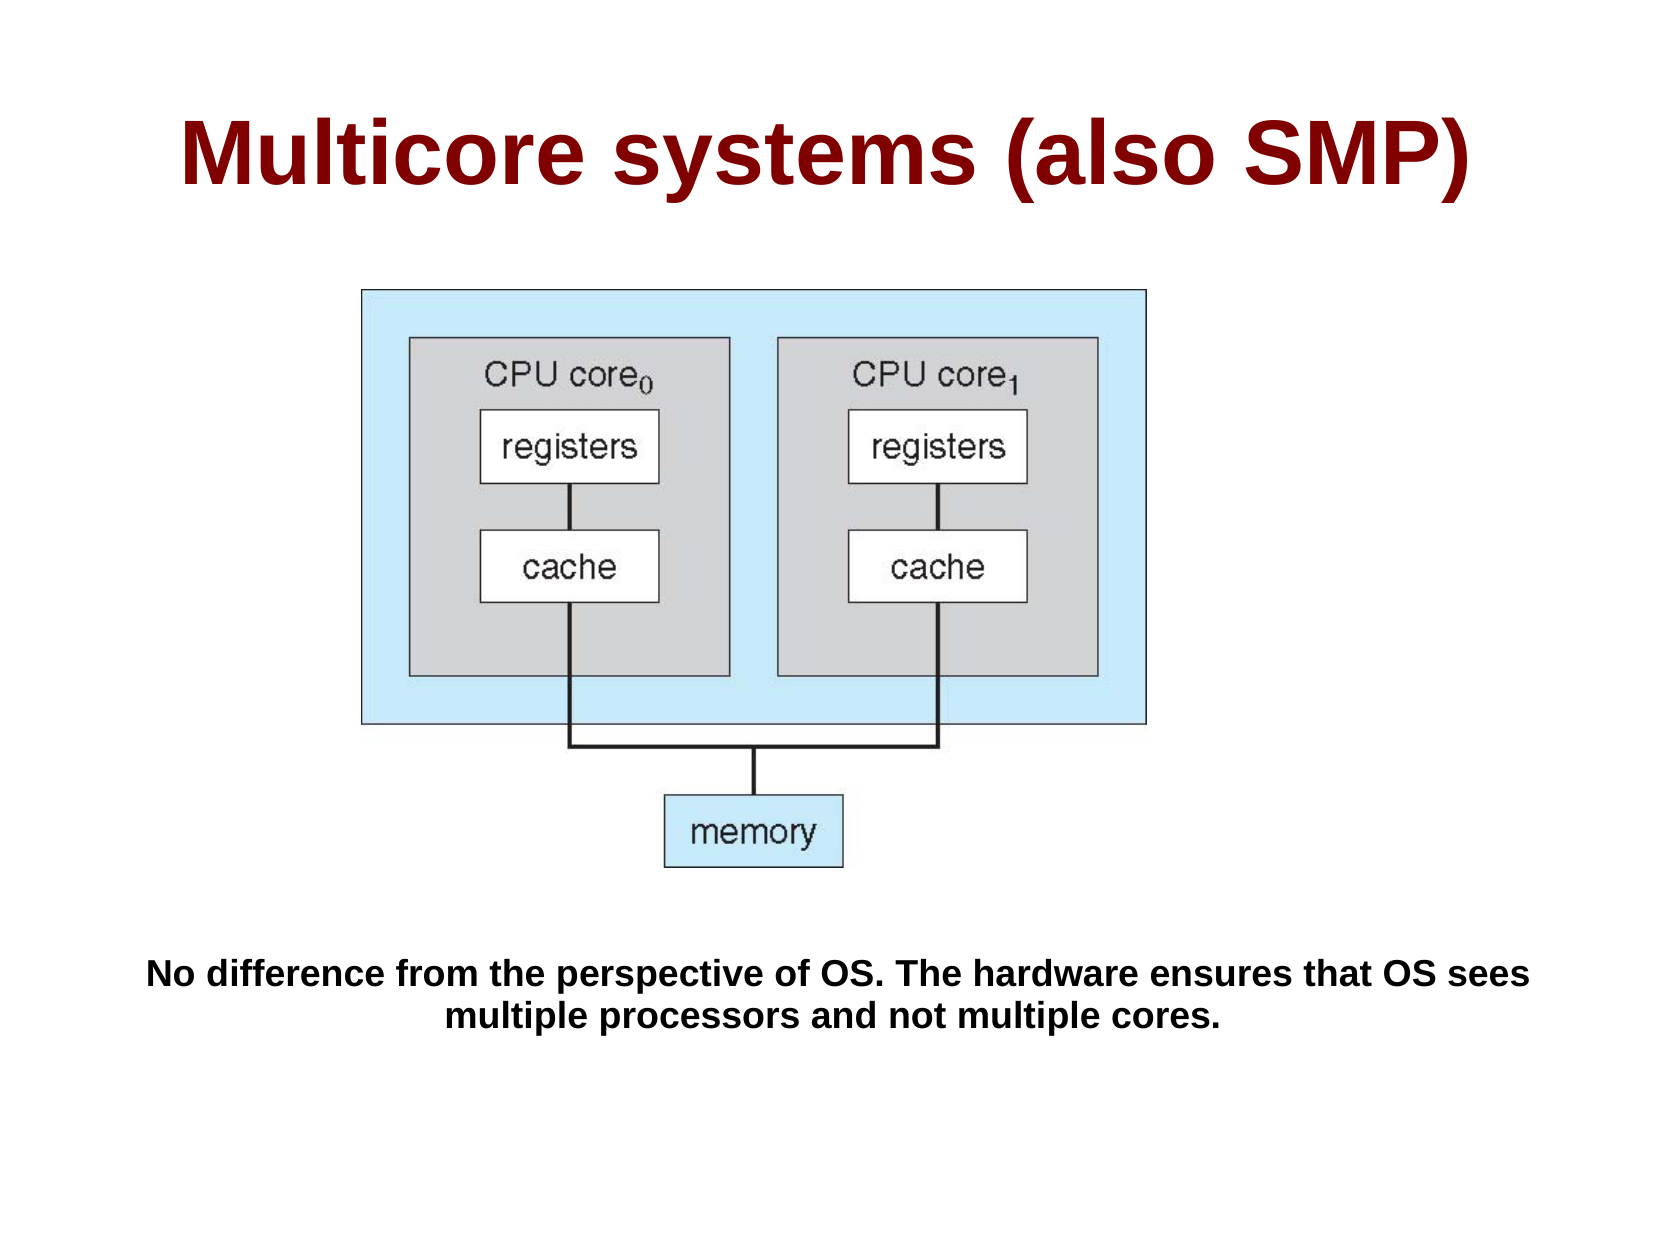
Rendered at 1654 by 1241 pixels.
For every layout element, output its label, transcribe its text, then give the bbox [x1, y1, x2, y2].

title Multicore systems (also SMP) [82, 49, 1571, 257]
text_box No difference from the perspective of OS. The hardware ensures that OS sees multiple processors and not multiple cores. [70, 944, 1607, 1044]
picture [361, 289, 1147, 868]
